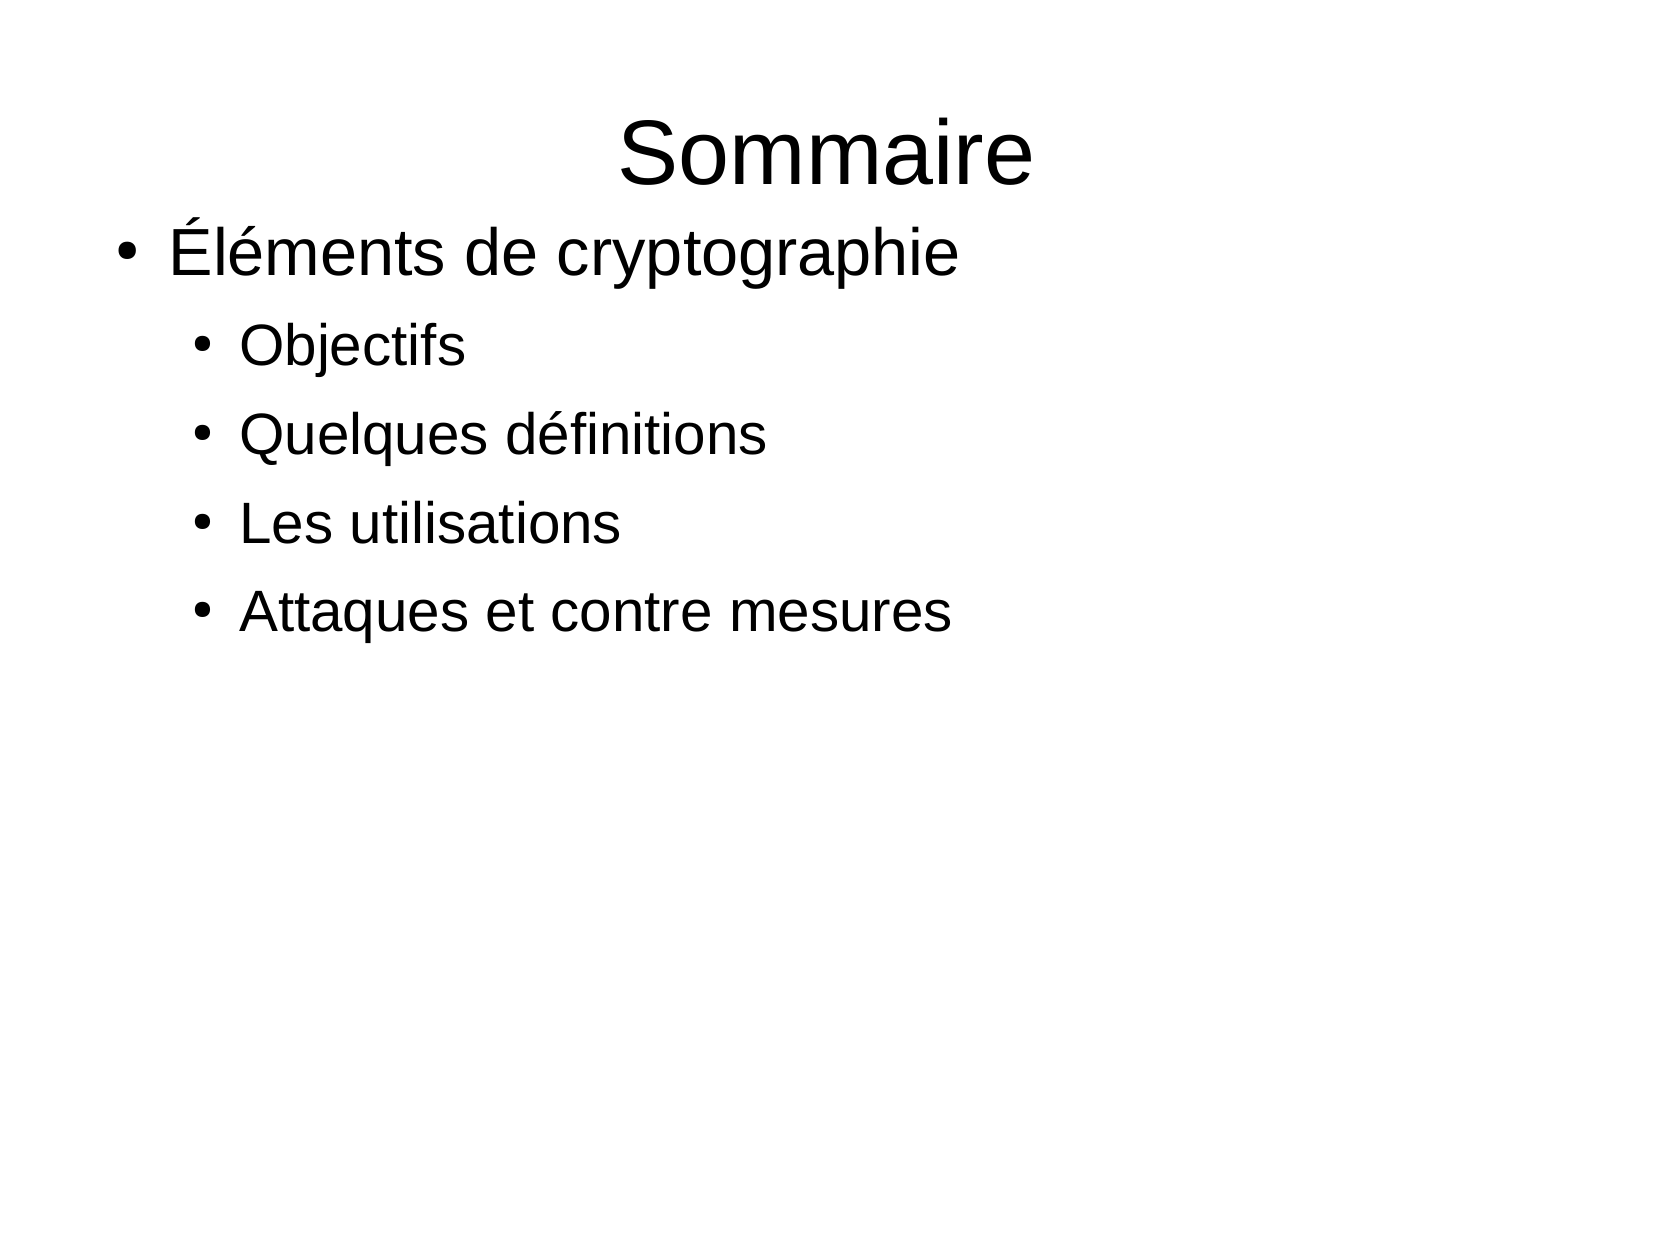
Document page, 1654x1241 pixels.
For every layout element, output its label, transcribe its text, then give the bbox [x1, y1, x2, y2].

list Éléments de cryptographie Objectifs Quelques définitions Les utilisations Attaques et contre mesures [97, 214, 1586, 1127]
title Sommaire [82, 49, 1571, 257]
